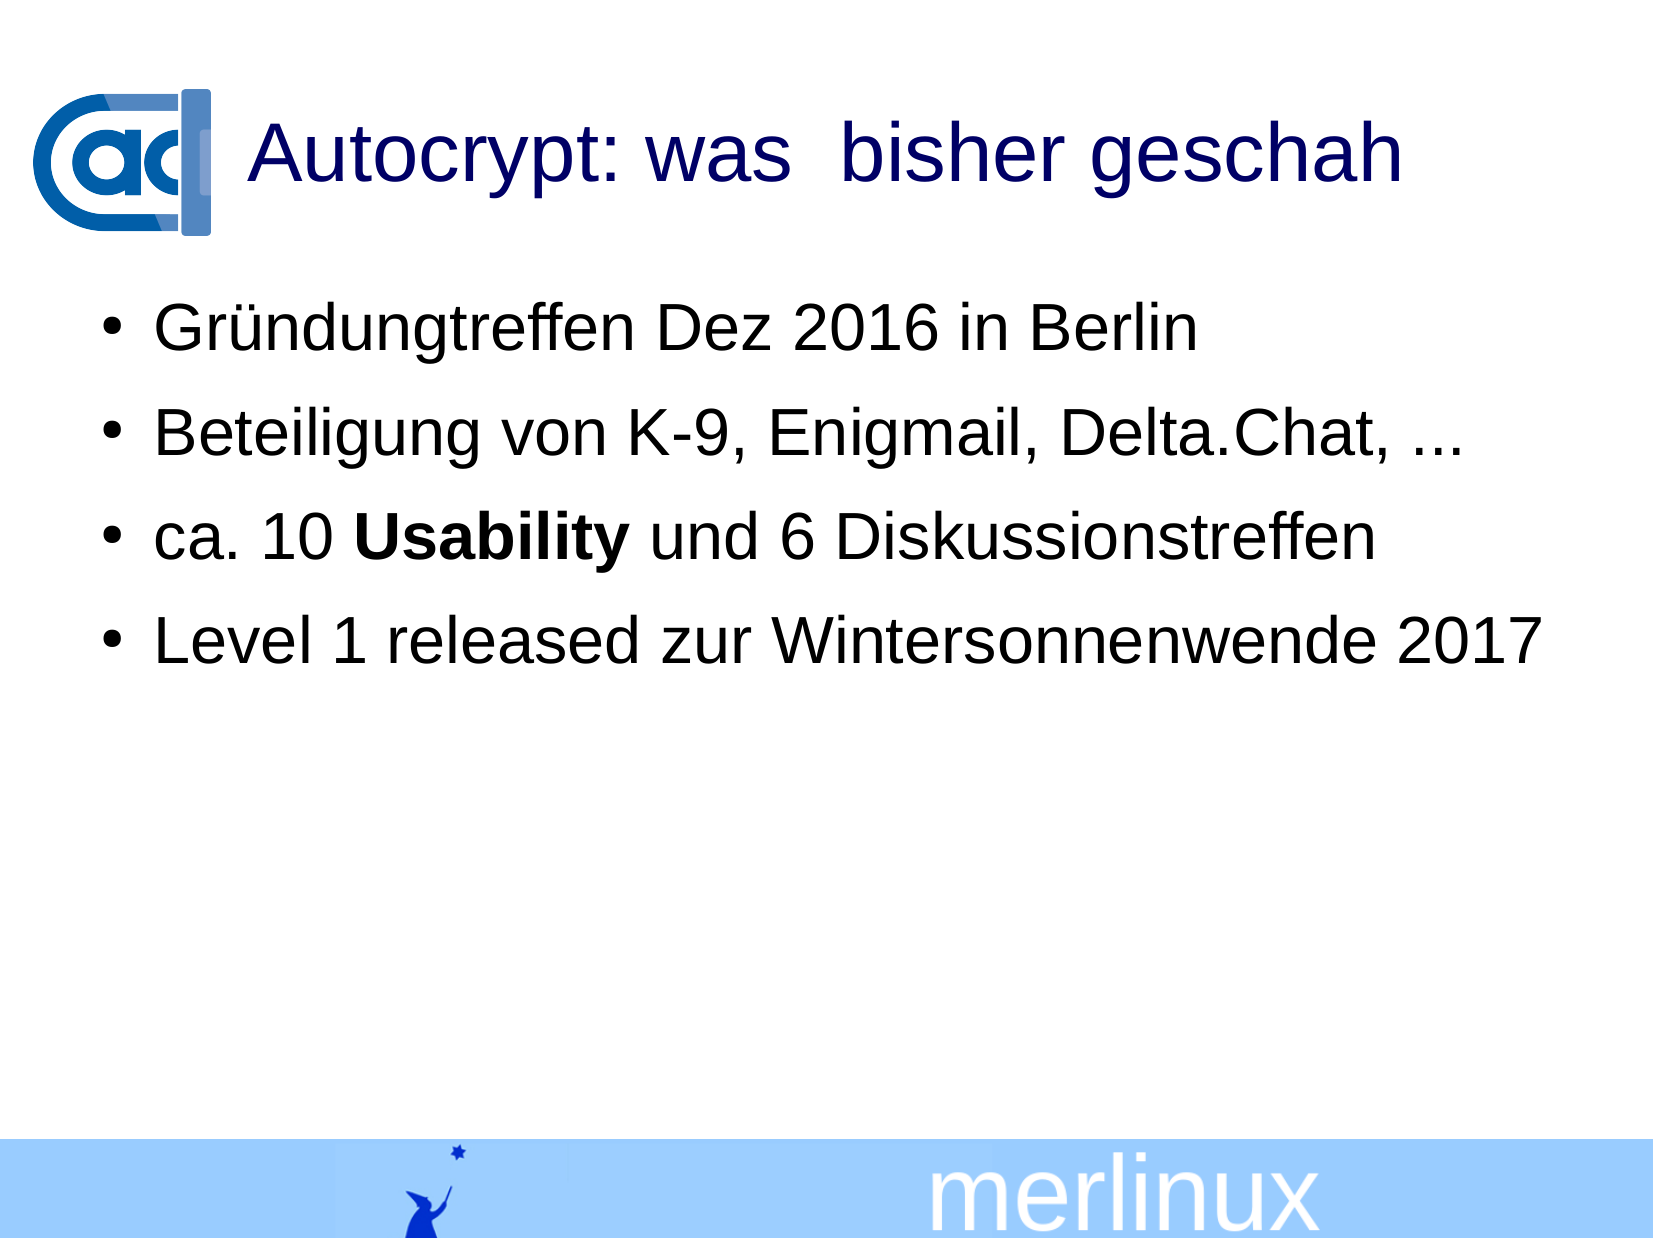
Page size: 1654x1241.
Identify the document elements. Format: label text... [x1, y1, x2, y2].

title Autocrypt: was bisher geschah [82, 49, 1571, 257]
list Gründungtreffen Dez 2016 in Berlin Beteiligung von K-9, Enigmail, Delta.Chat, ... ca. 10 Usability und 6 Diskussionstreffen Level 1 released zur Wintersonnenwende 2017 [82, 290, 1571, 1126]
picture [0, 1139, 1653, 1238]
picture [33, 89, 211, 236]
